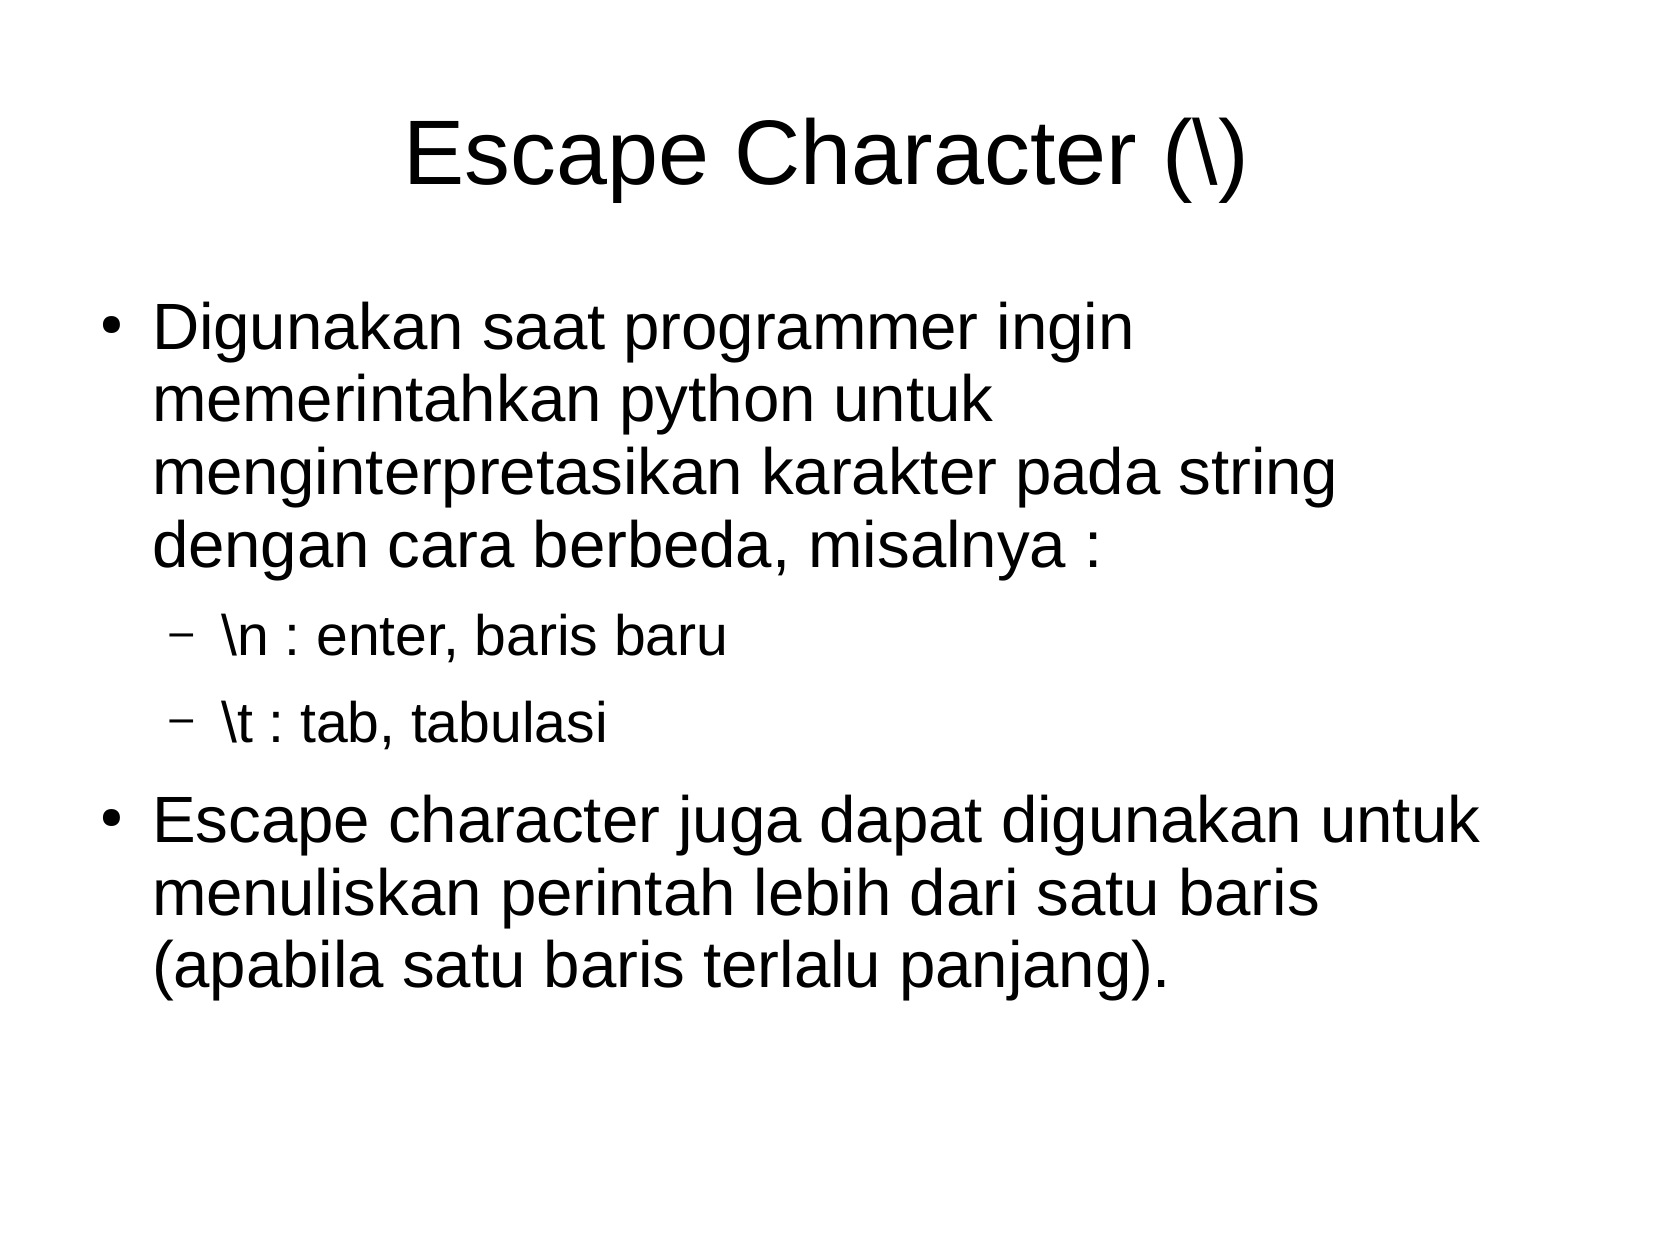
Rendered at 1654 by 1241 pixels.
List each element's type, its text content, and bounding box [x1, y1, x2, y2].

title Escape Character (\) [82, 49, 1571, 257]
list Digunakan saat programmer ingin memerintahkan python untuk menginterpretasikan karakter pada string dengan cara berbeda, misalnya : \n : enter, baris baru \t : tab, tabulasi Escape character juga dapat digunakan untuk menuliskan perintah lebih dari satu baris (apabila satu baris terlalu panjang). [82, 290, 1571, 1010]
